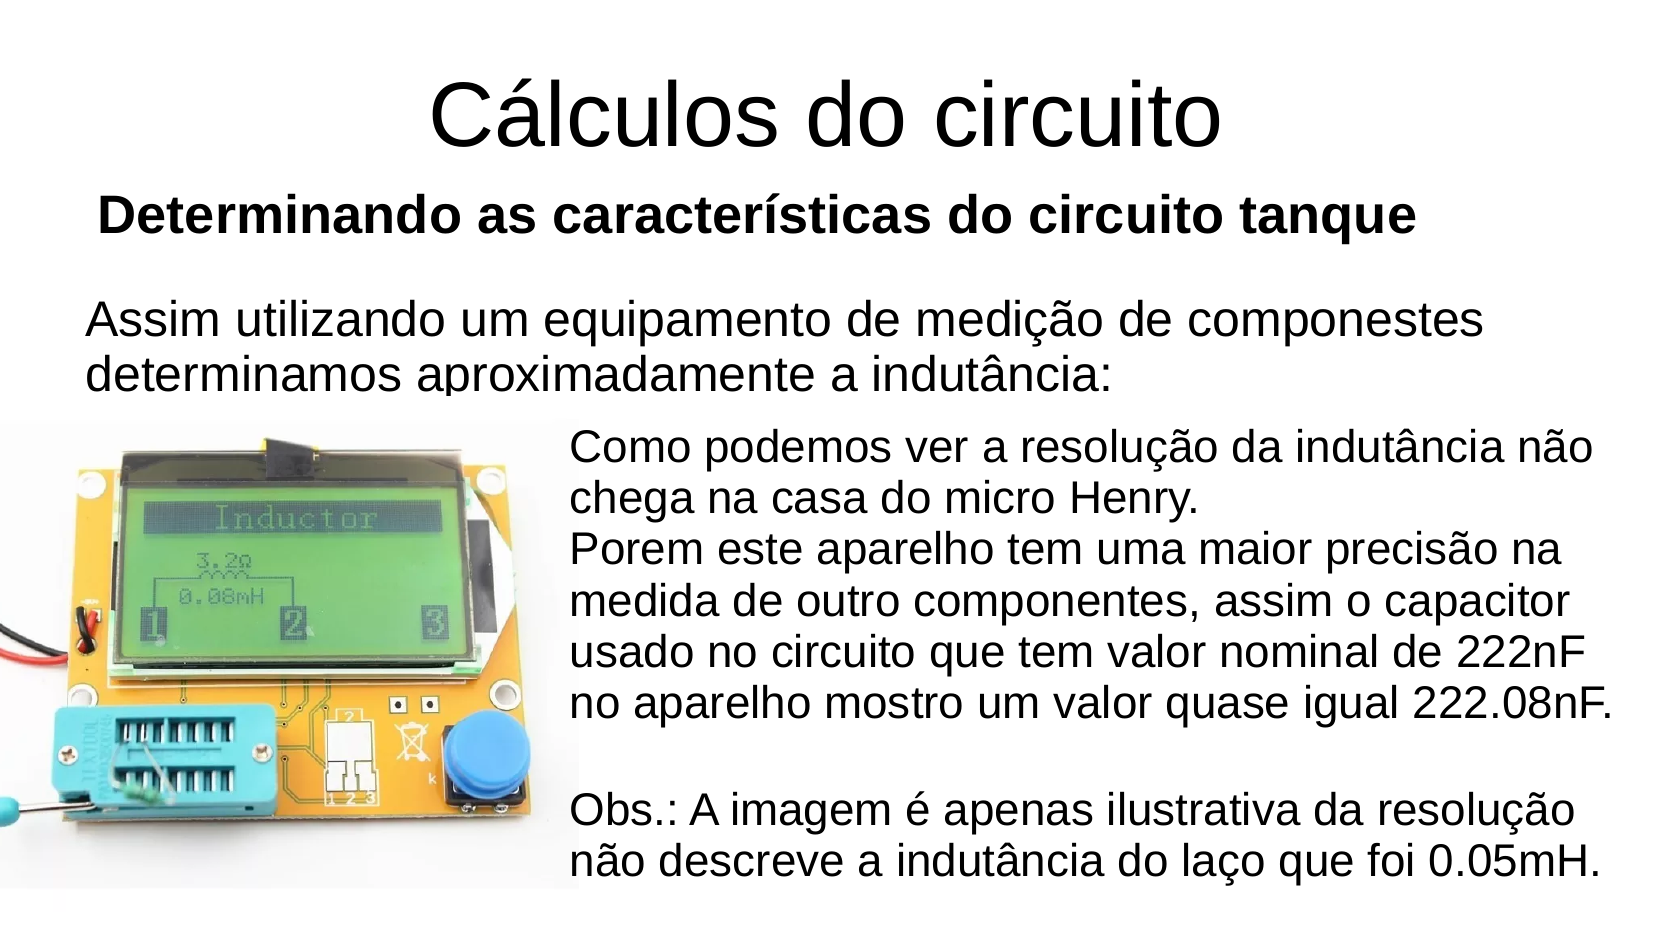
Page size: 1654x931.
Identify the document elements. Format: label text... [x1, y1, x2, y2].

text_box Como podemos ver a resolução da indutância não chega na casa do micro Henry. Porem este aparelho tem uma maior precisão na medida de outro componentes, assim o capacitor usado no circuito que tem valor nominal de 222nF no aparelho mostro um valor quase igual 222.08nF. Obs.: A imagem é apenas ilustrativa da resolução não descreve a indutância do laço que foi 0.05mH. [555, 413, 1654, 931]
text_box Determinando as características do circuito tanque [82, 177, 1630, 314]
picture [0, 396, 579, 912]
text_box Assim utilizando um equipamento de medição de componestes determinamos aproximadamente a indutância: [70, 283, 1619, 413]
title Cálculos do circuito [82, 37, 1571, 177]
